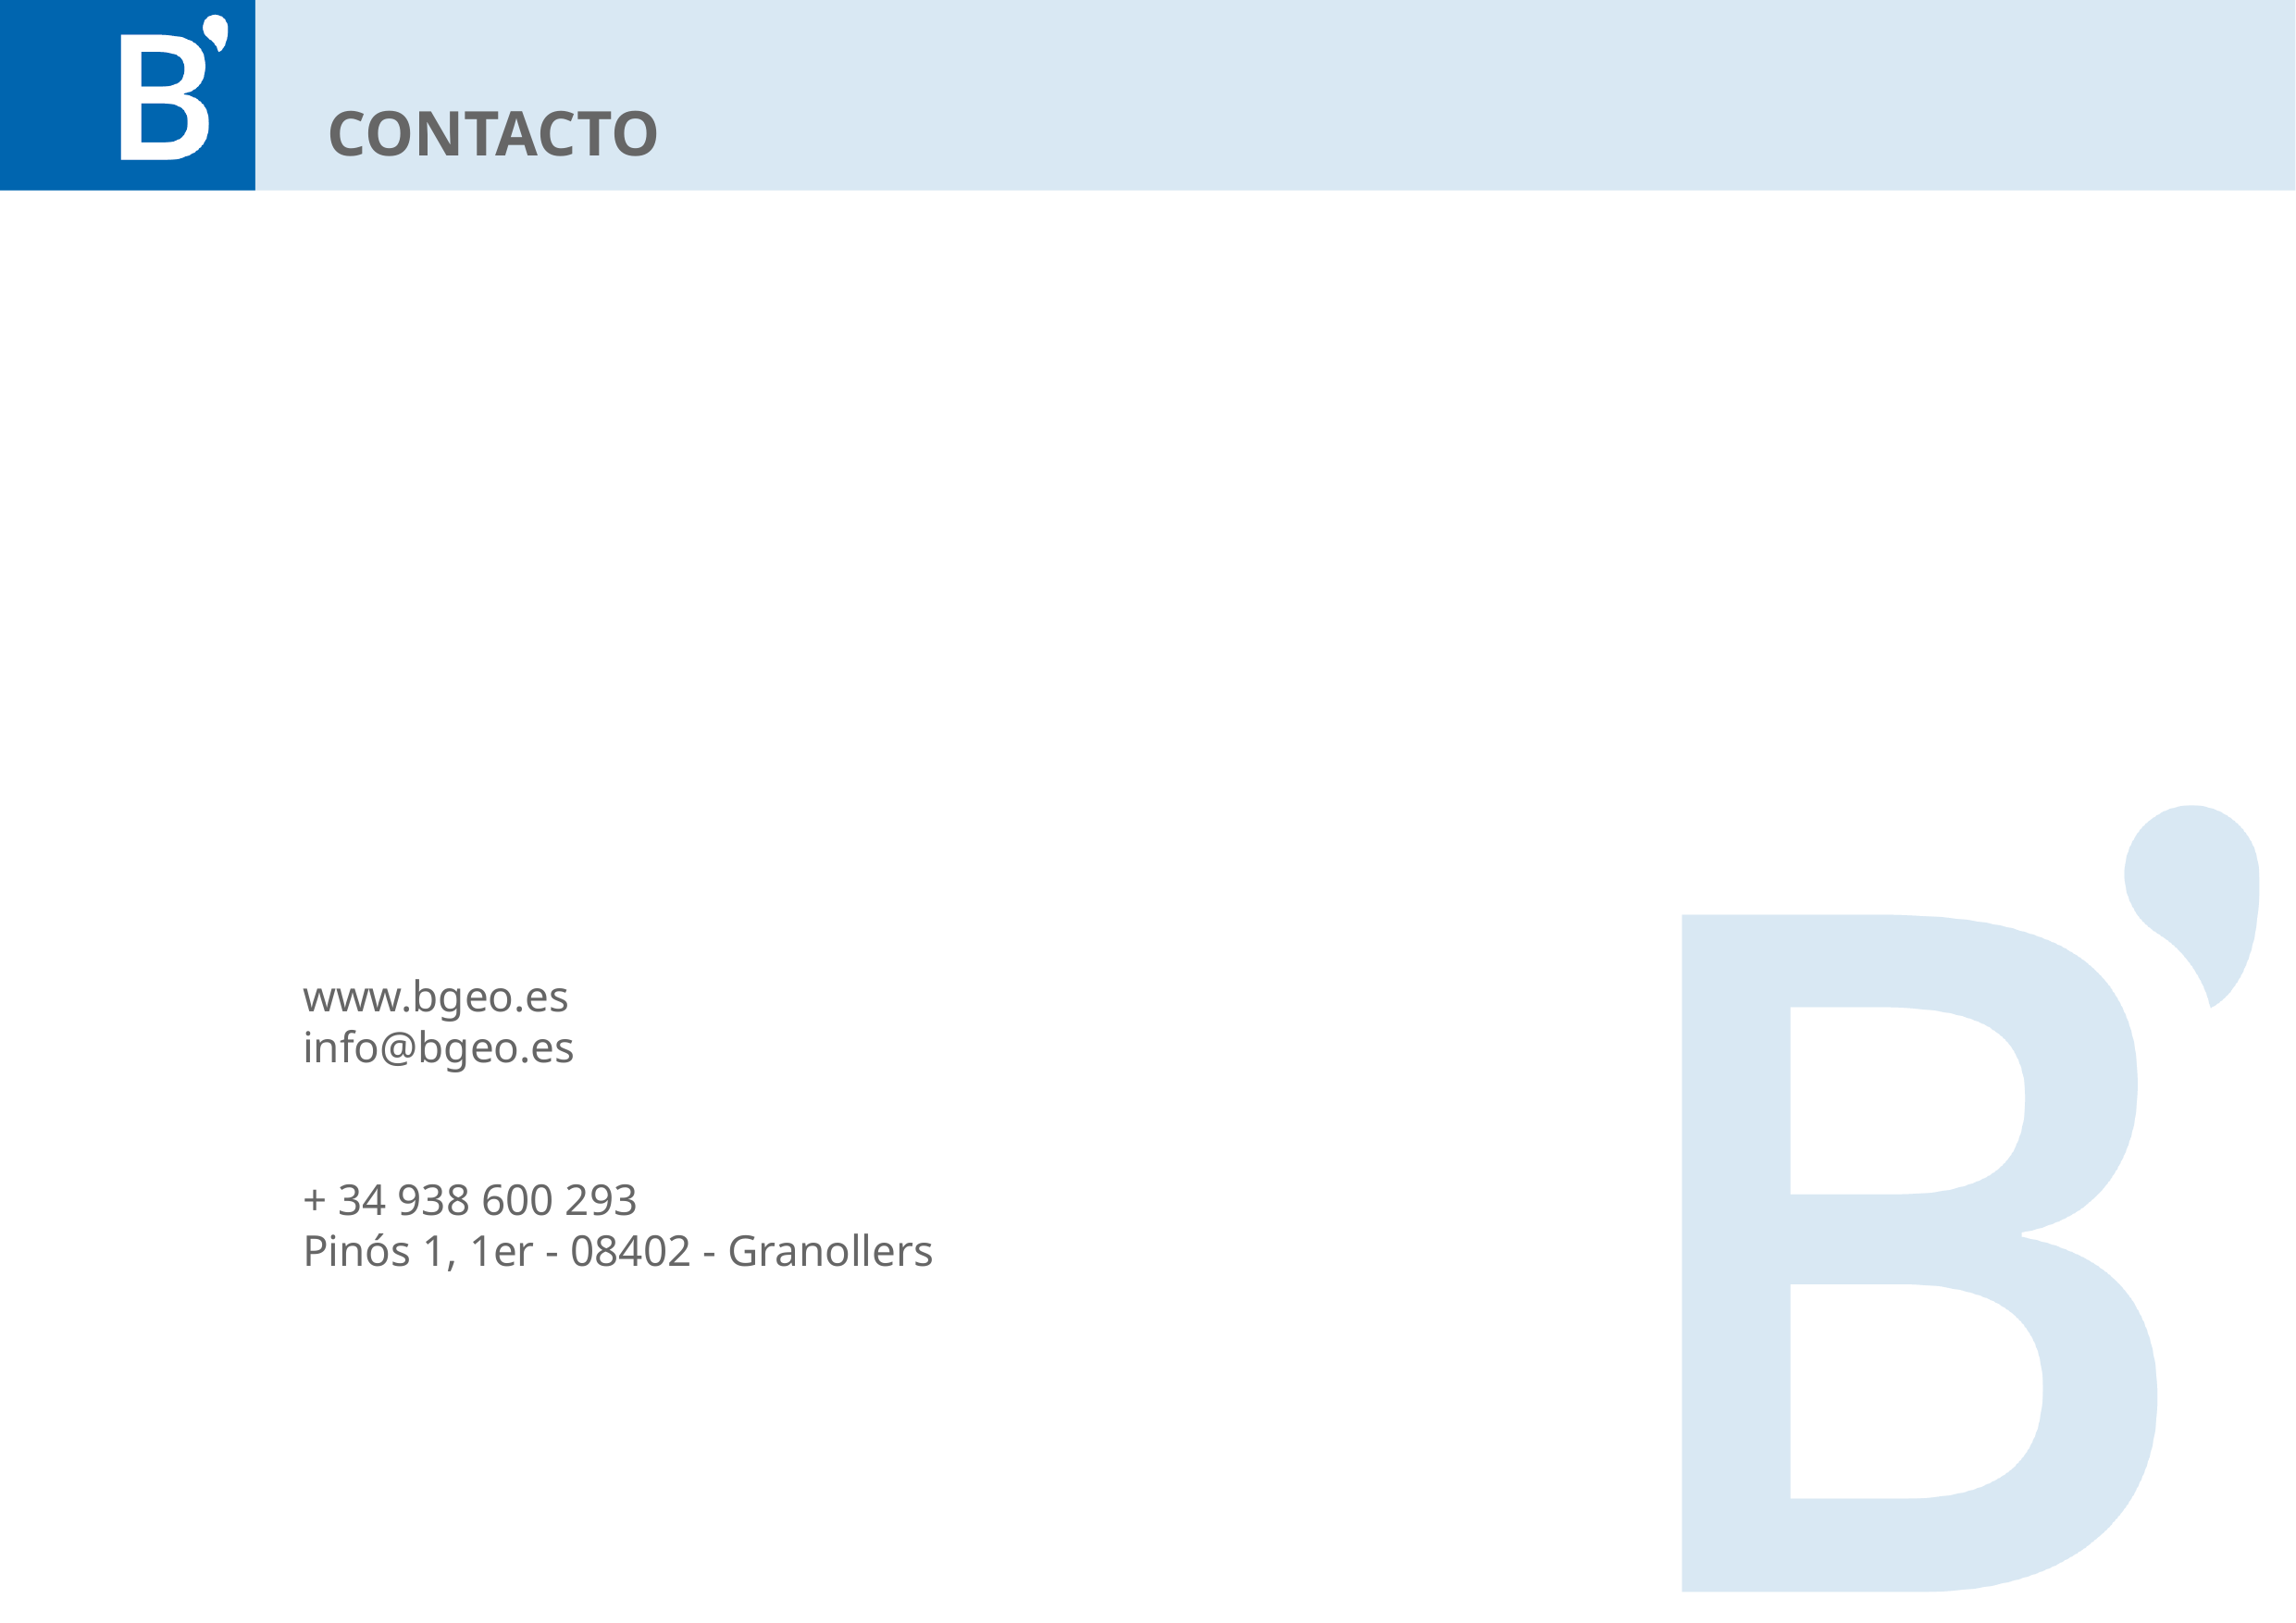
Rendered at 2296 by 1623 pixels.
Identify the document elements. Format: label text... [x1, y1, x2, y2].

text_box www.bgeo.es info@bgeo.es + 34 938 600 293 Pinós 1, 1er - 08402 - Granollers [289, 962, 1675, 1508]
text_box CONTACTO [313, 87, 1317, 224]
picture [0, 0, 2296, 1623]
